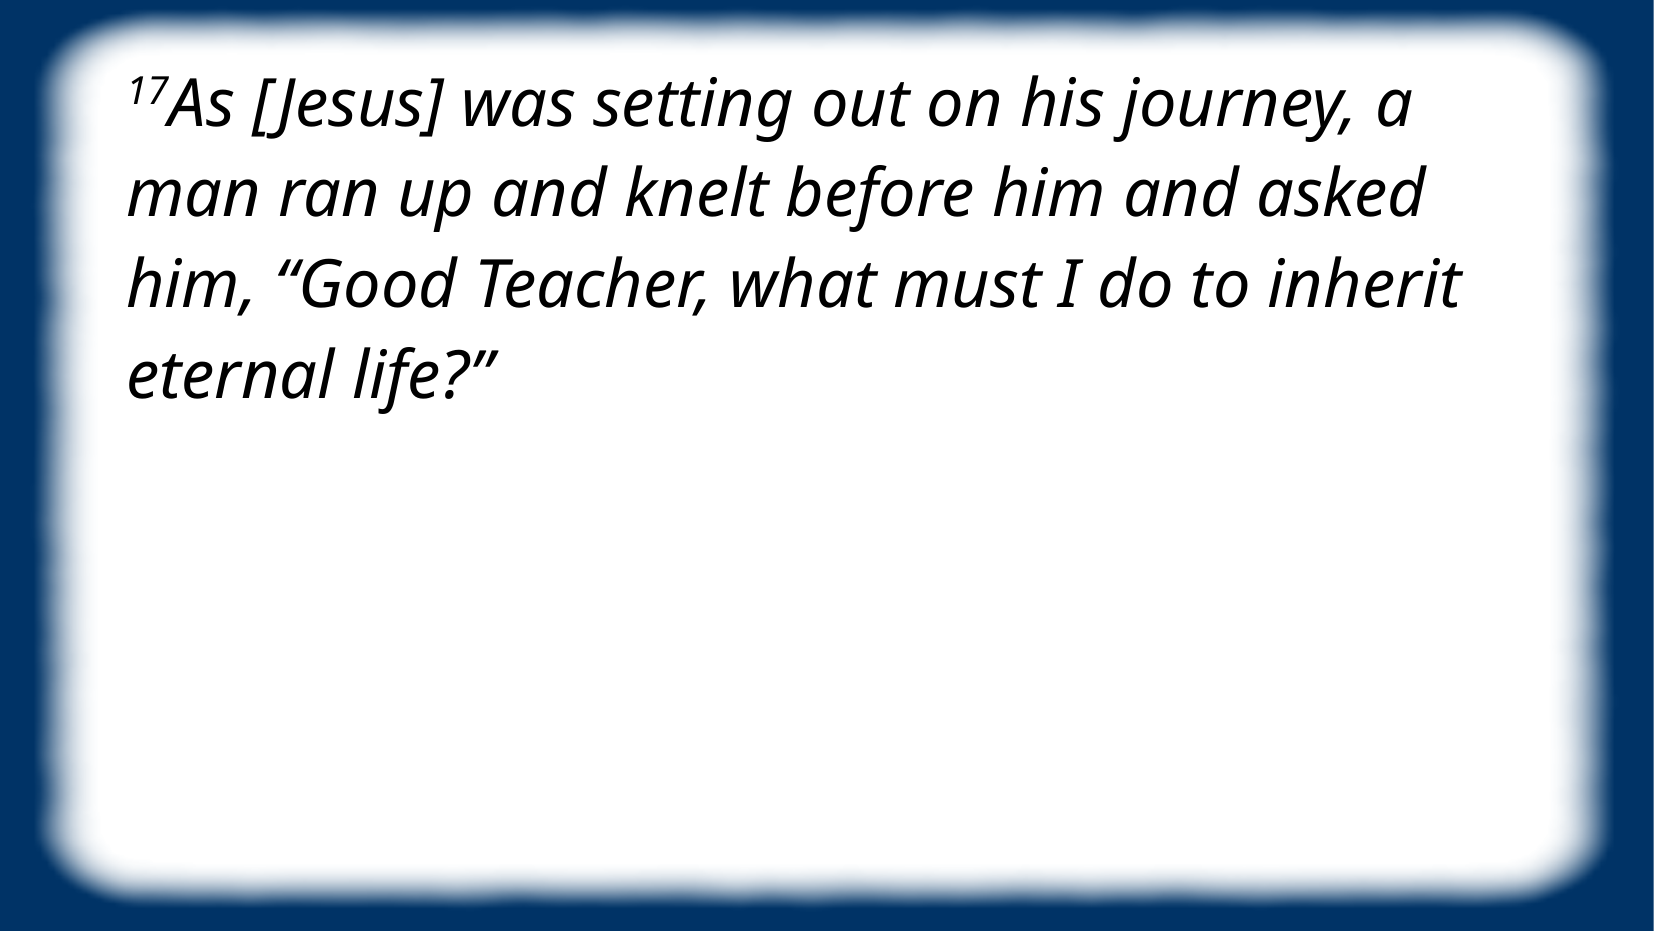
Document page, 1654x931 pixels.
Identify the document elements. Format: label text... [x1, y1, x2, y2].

text_box 17As [Jesus] was setting out on his journey, a man ran up and knelt before him and asked him, “Good Teacher, what must I do to inherit eternal life?” [111, 47, 1561, 421]
picture [0, 0, 1654, 931]
